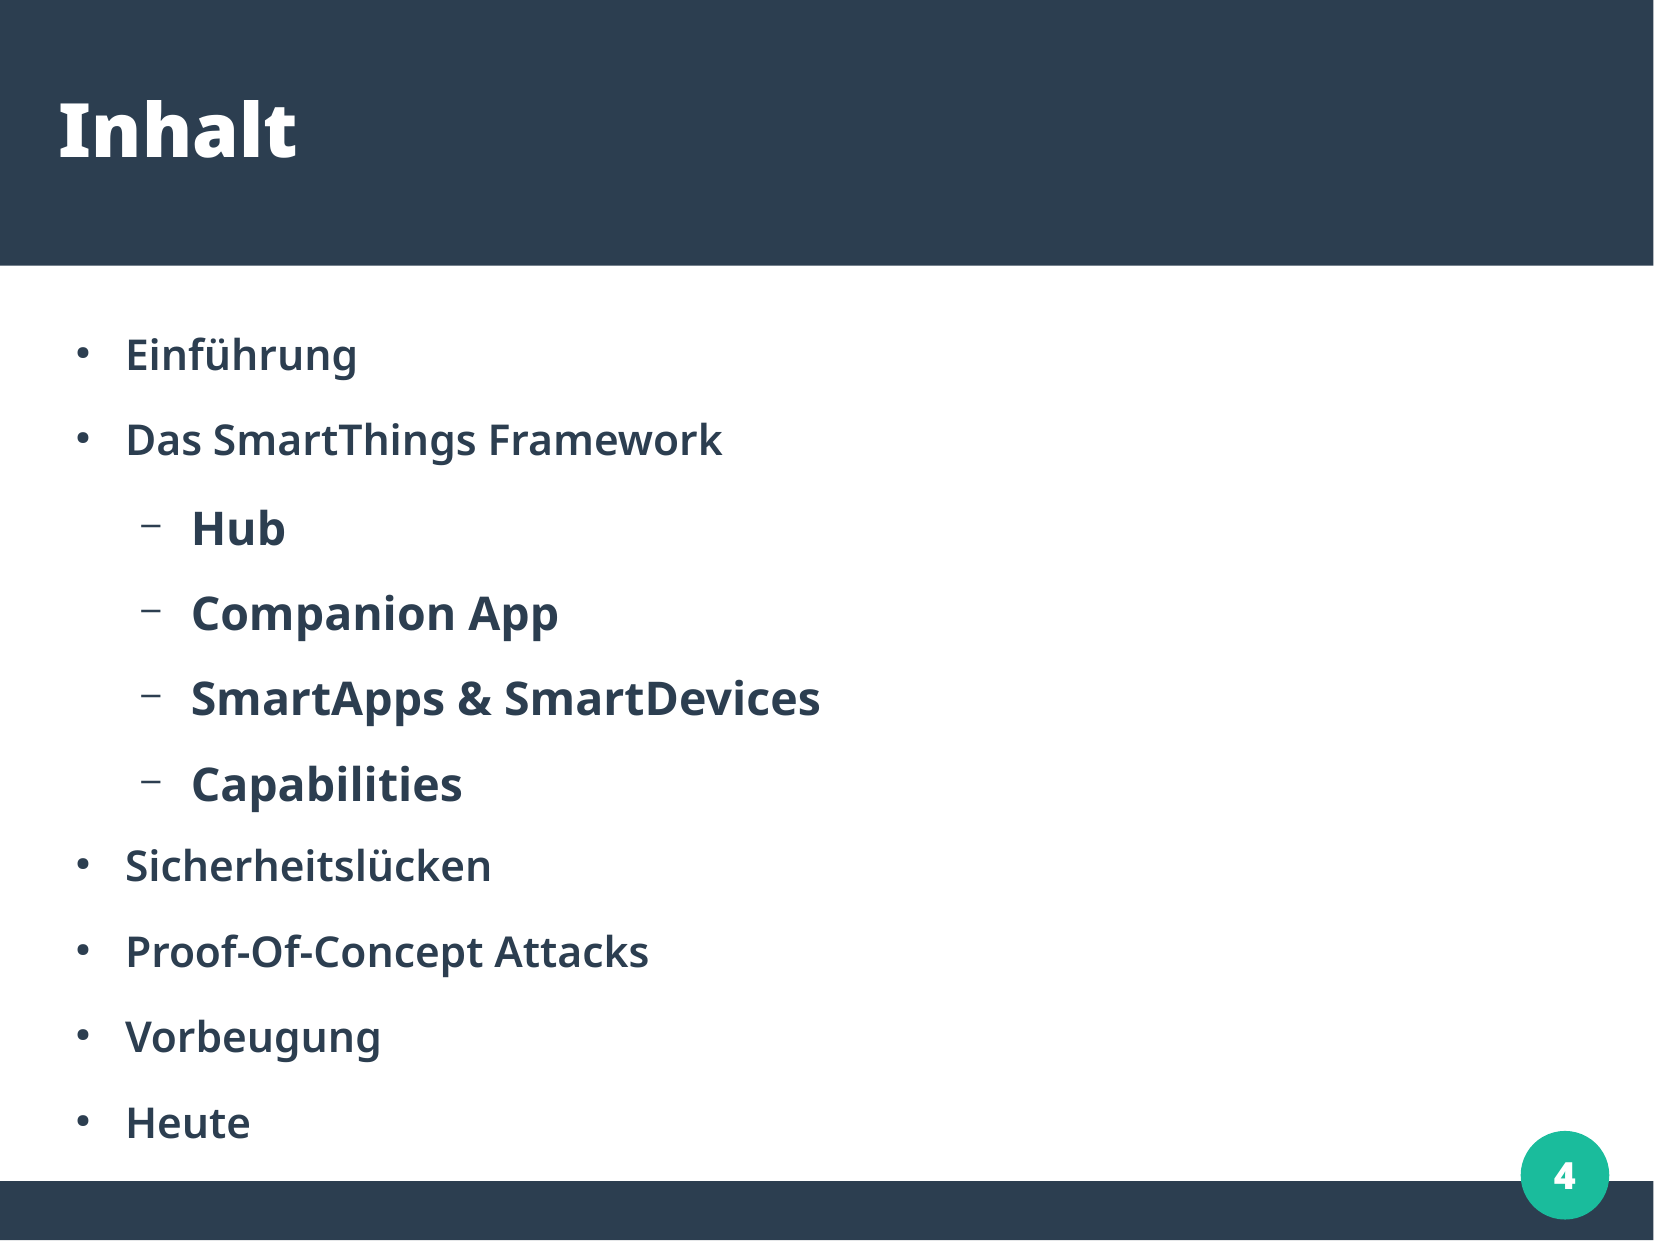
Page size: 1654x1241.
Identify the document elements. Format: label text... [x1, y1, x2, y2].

list Einführung Das SmartThings Framework Hub Companion App SmartApps & SmartDevices Capabilities Sicherheitslücken Proof-Of-Concept Attacks Vorbeugung Heute [59, 324, 1595, 1152]
title Inhalt [59, 49, 1595, 207]
